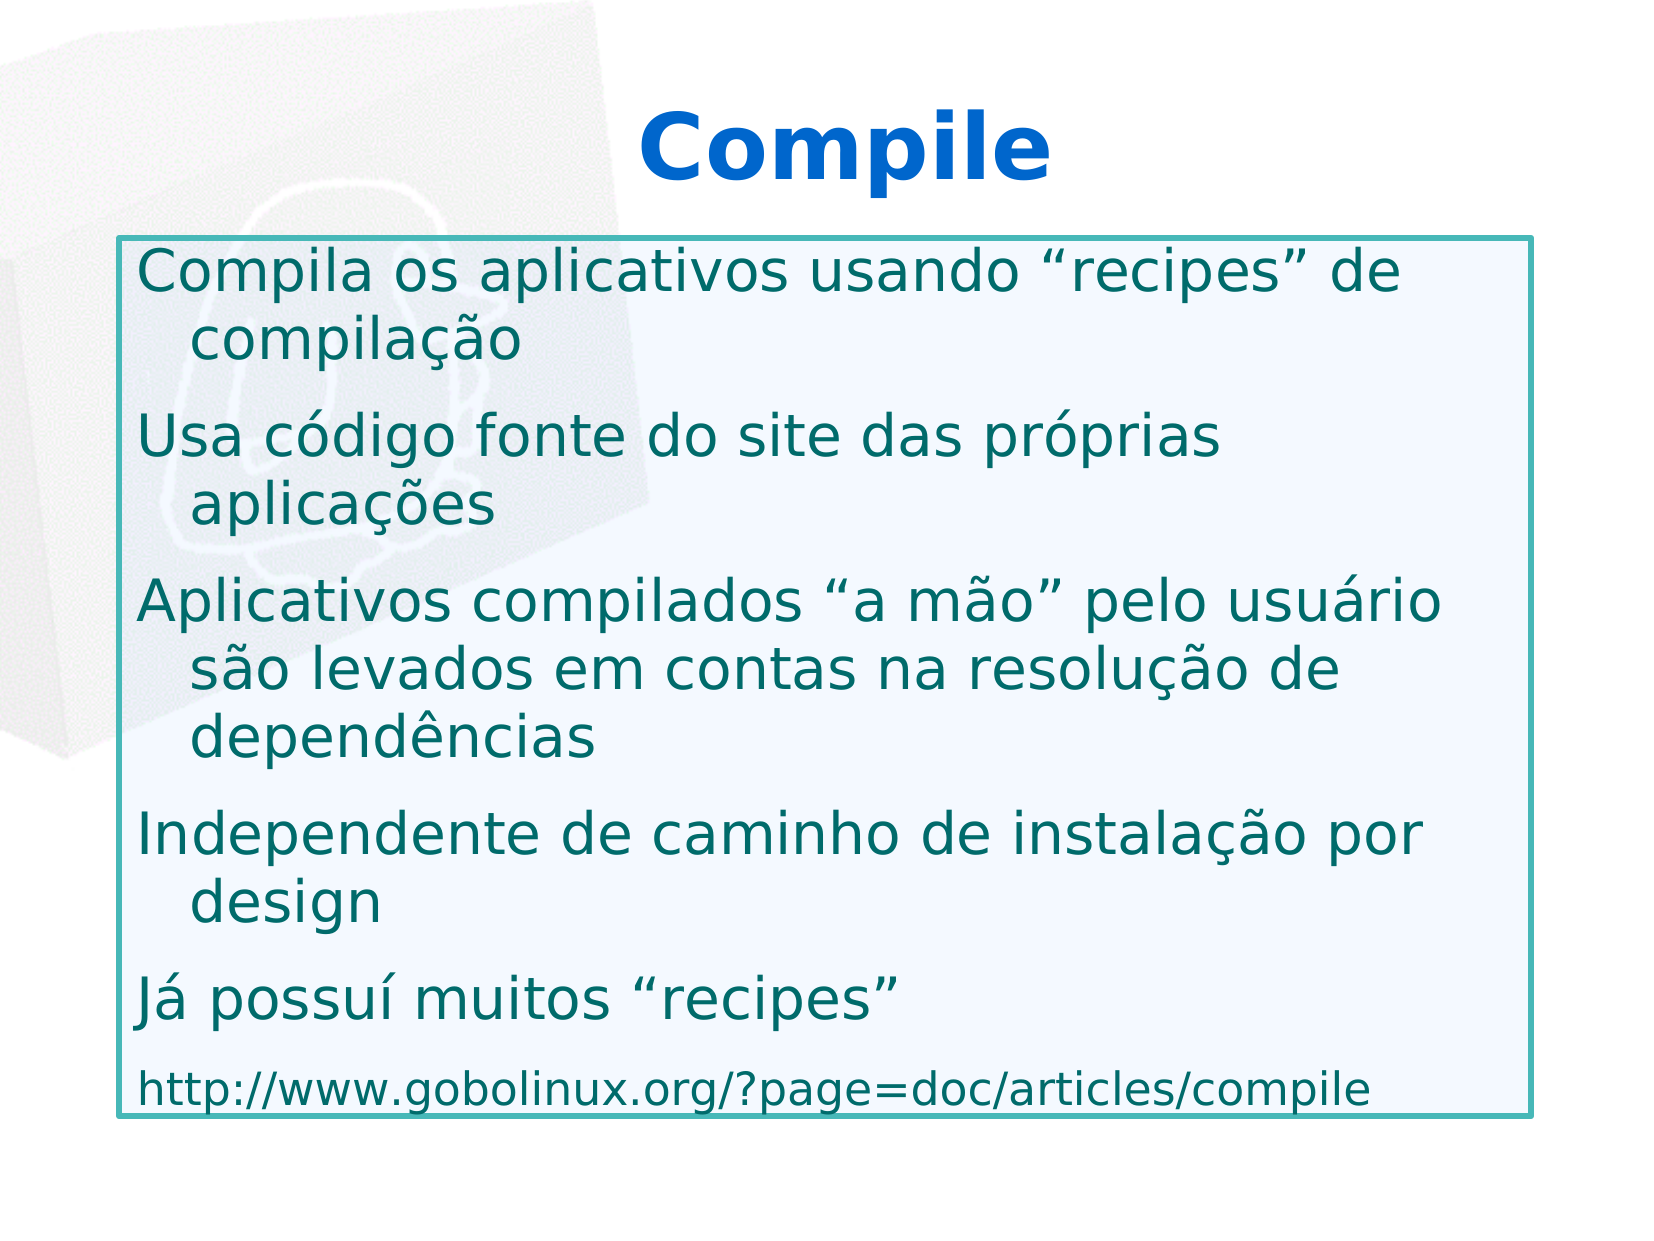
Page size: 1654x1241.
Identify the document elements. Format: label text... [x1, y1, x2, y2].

list Compila os aplicativos usando “recipes” de compilação Usa código fonte do site das próprias aplicações Aplicativos compilados “a mão” pelo usuário são levados em contas na resolução de dependências Independente de caminho de instalação por design Já possuí muitos “recipes” http://www.gobolinux.org/?page=doc/articles/compile [119, 237, 1532, 1117]
title Compile [112, 70, 1581, 226]
picture [0, 0, 700, 771]
